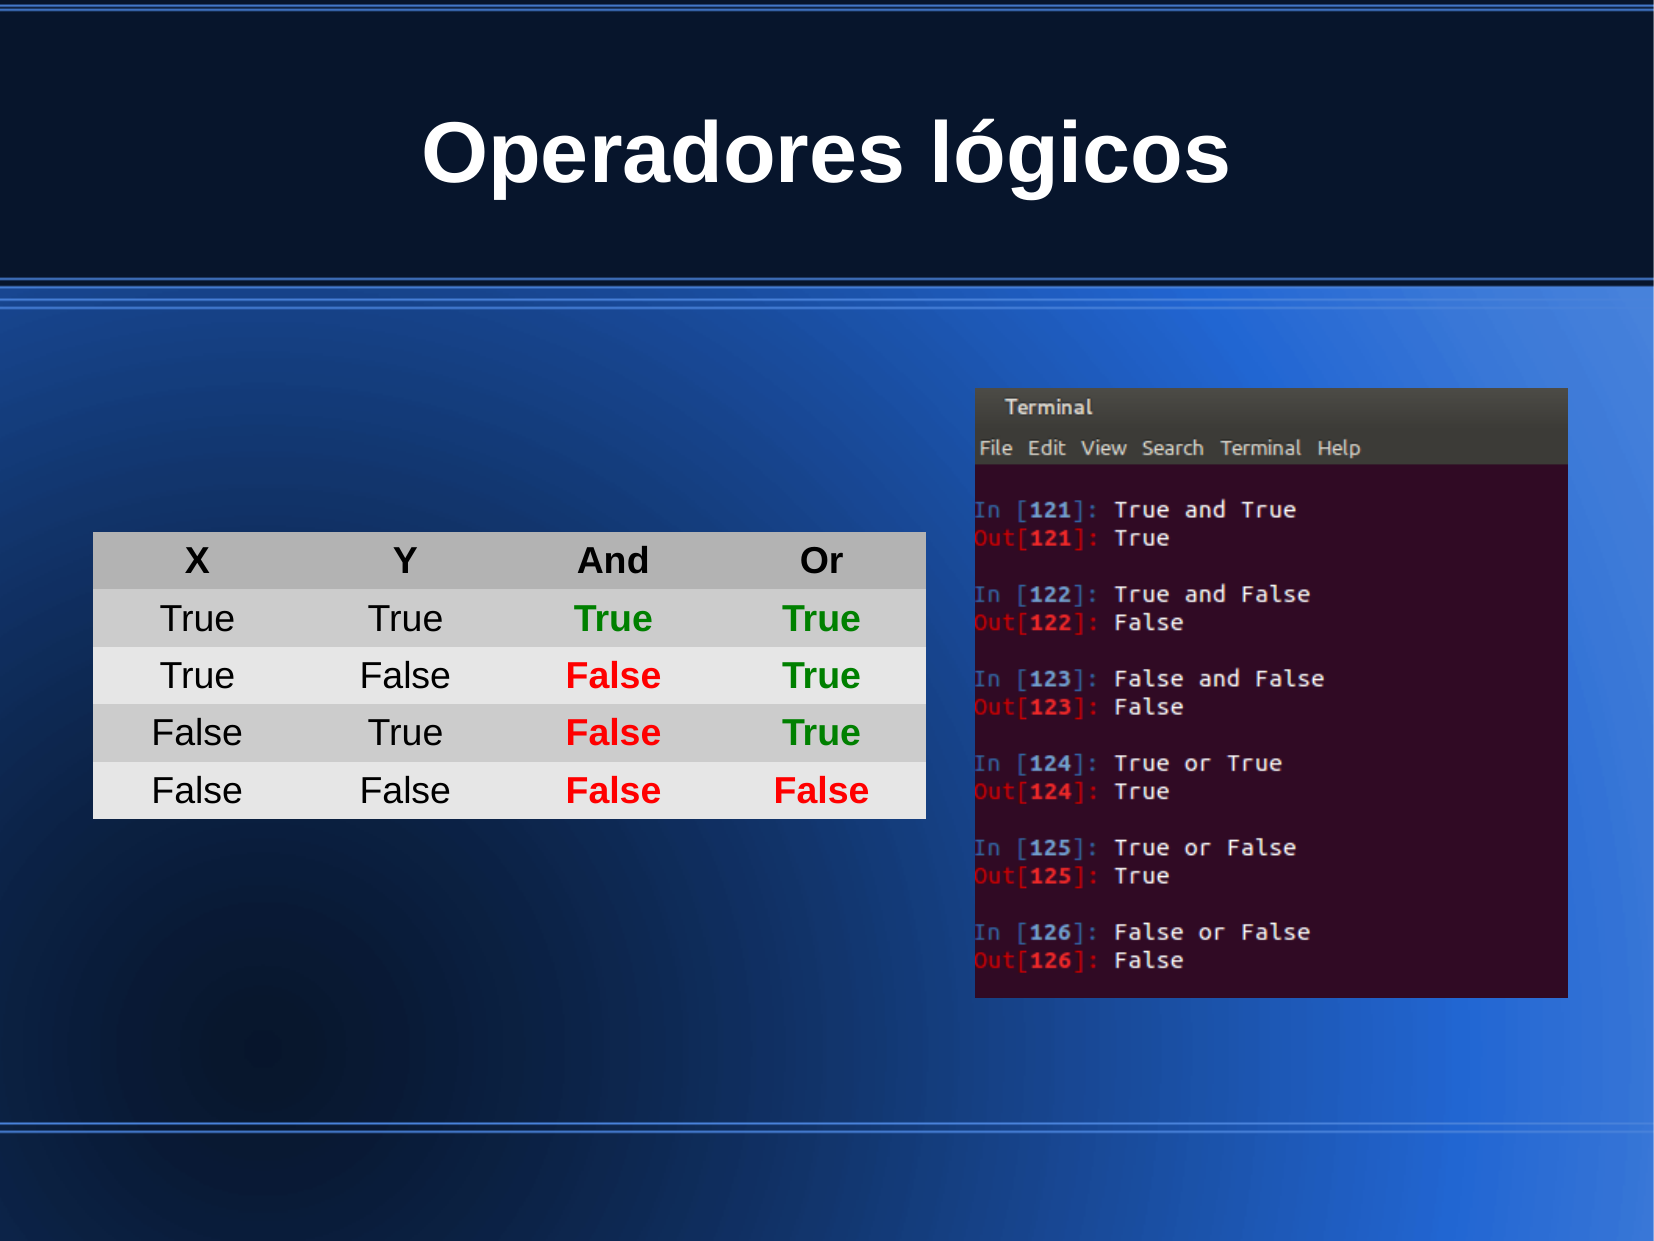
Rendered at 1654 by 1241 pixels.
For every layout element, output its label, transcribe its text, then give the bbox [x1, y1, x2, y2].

table_cell True [301, 704, 509, 762]
table_header X [93, 532, 301, 589]
table_header Y [301, 532, 509, 589]
table_cell True [93, 647, 301, 704]
table_cell False [718, 762, 926, 819]
table_cell False [509, 762, 718, 819]
table_cell False [301, 762, 509, 819]
table_cell True [718, 647, 926, 704]
table_header And [509, 532, 718, 589]
title Operadores lógicos [82, 49, 1571, 257]
table_cell False [93, 762, 301, 819]
table_cell False [509, 704, 718, 762]
table_cell False [301, 647, 509, 704]
picture [0, 0, 1654, 1241]
table_header Or [718, 532, 926, 589]
table_cell True [718, 589, 926, 647]
table_cell True [301, 589, 509, 647]
table_cell True [509, 589, 718, 647]
table_cell True [718, 704, 926, 762]
table_cell True [93, 589, 301, 647]
table_cell False [509, 647, 718, 704]
table_cell False [93, 704, 301, 762]
